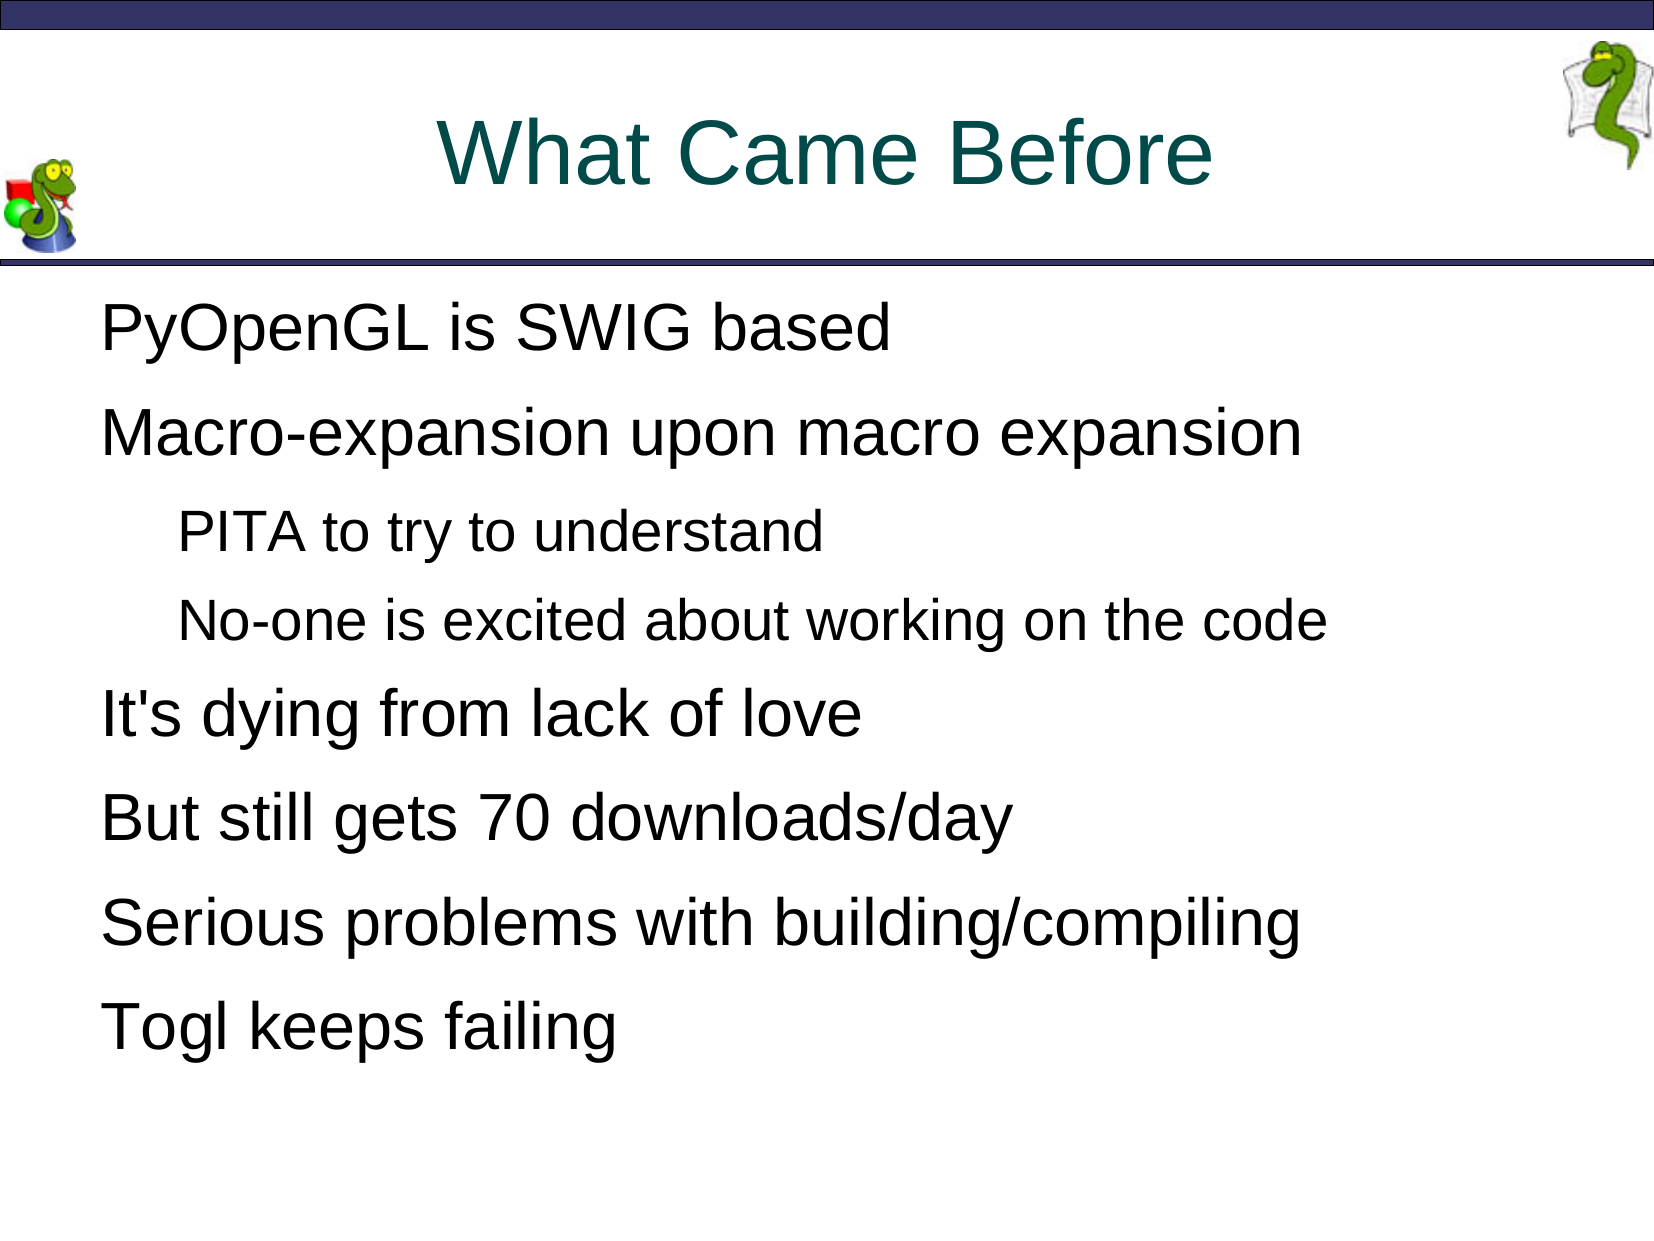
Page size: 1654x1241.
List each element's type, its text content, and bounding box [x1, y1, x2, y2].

picture [1563, 41, 1654, 170]
picture [4, 159, 76, 253]
title What Came Before [82, 49, 1571, 257]
list PyOpenGL is SWIG based Macro-expansion upon macro expansion PITA to try to understand No-one is excited about working on the code It's dying from lack of love But still gets 70 downloads/day Serious problems with building/compiling Togl keeps failing [82, 290, 1571, 1109]
